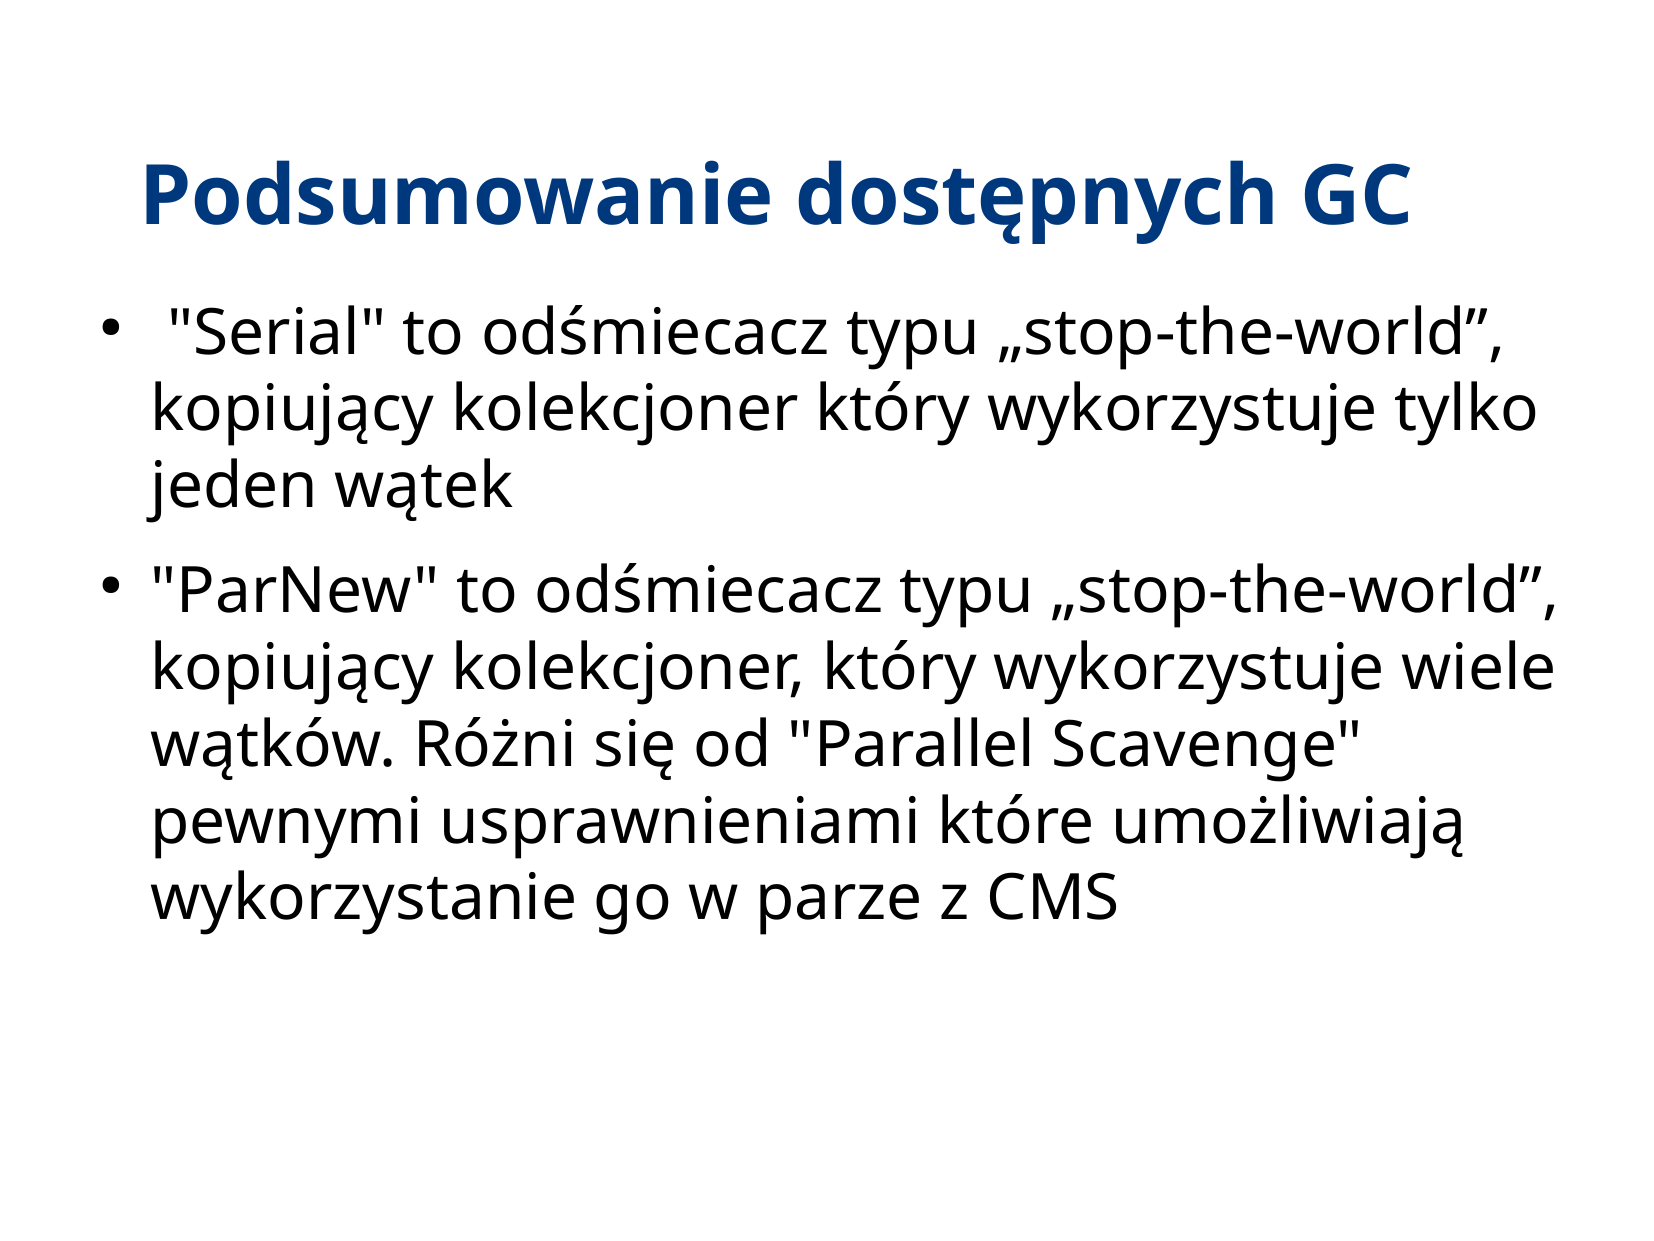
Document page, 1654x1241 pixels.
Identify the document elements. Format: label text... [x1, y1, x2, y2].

title Podsumowanie dostępnych GC [82, 49, 1571, 257]
list "Serial" to odśmiecacz typu „stop-the-world”, kopiujący kolekcjoner który wykorzystuje tylko jeden wątek "ParNew" to odśmiecacz typu „stop-the-world”, kopiujący kolekcjoner, który wykorzystuje wiele wątków. Różni się od "Parallel Scavenge" pewnymi usprawnieniami które umożliwiają wykorzystanie go w parze z CMS [82, 290, 1571, 1010]
